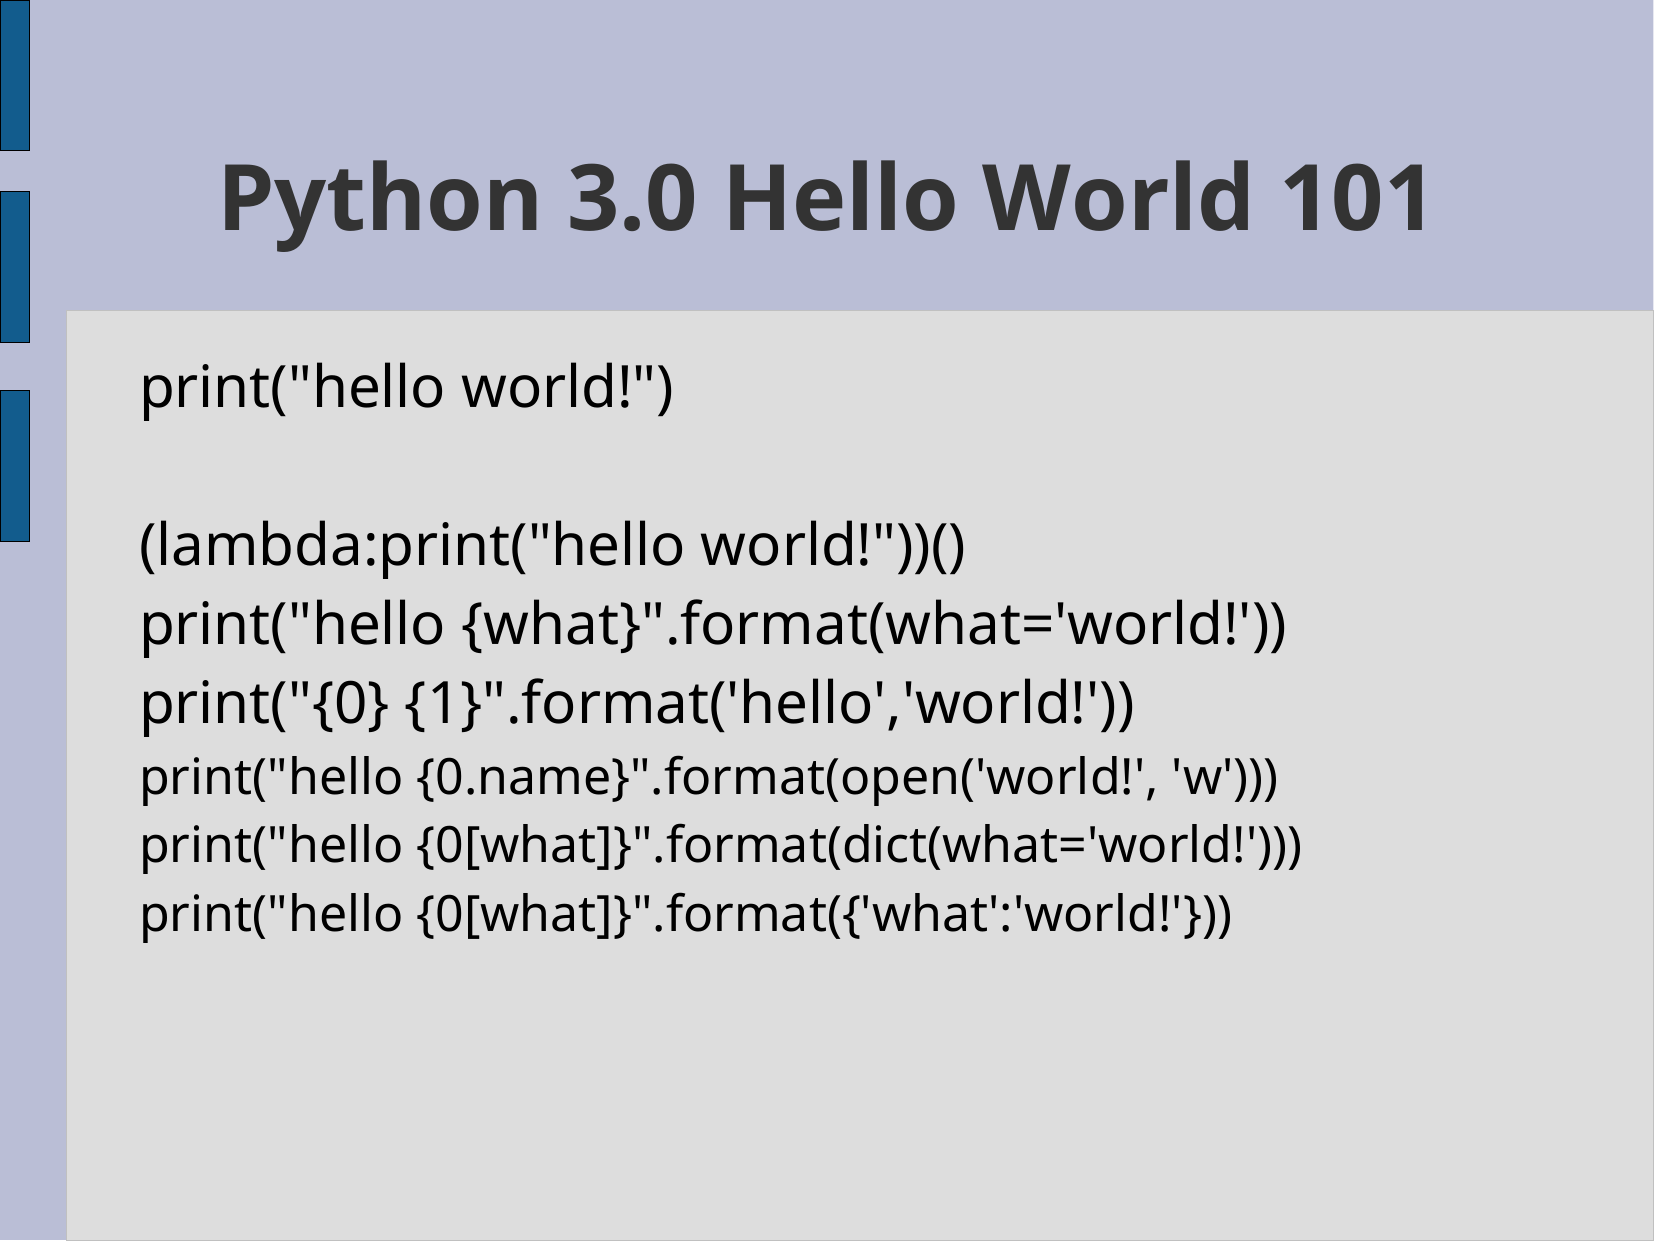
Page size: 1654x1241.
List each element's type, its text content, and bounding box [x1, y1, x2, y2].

title Python 3.0 Hello World 101 [121, 98, 1534, 291]
list print("hello world!") (lambda:print("hello world!"))() print("hello {what}".format(what='world!')) print("{0} {1}".format('hello','world!')) print("hello {0.name}".format(open('world!', 'w'))) print("hello {0[what]}".format(dict(what='world!'))) print("hello {0[what]}".format({'what':'world!'})) [121, 344, 1534, 1112]
